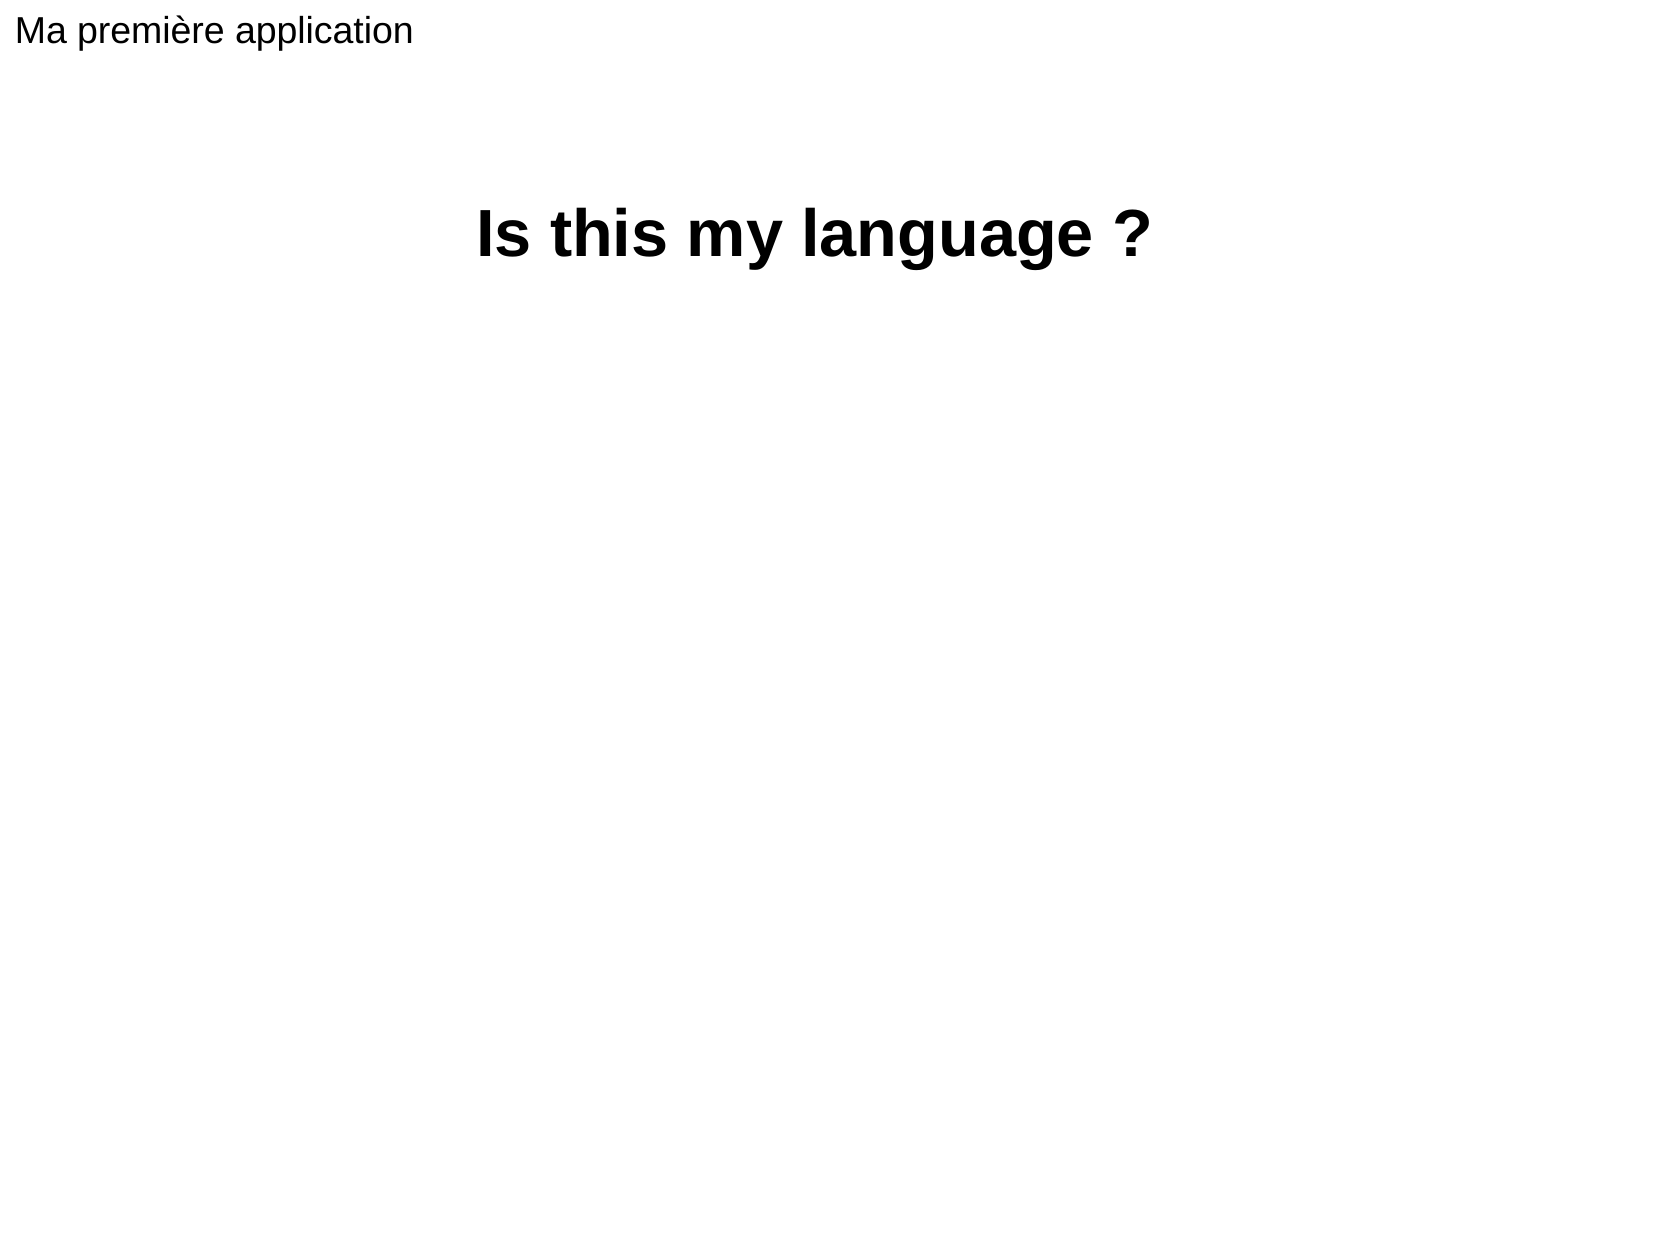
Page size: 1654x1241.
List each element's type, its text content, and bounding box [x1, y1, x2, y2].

text_box Ma première application [0, 2, 429, 60]
text_box Is this my language ? [0, 188, 1654, 367]
